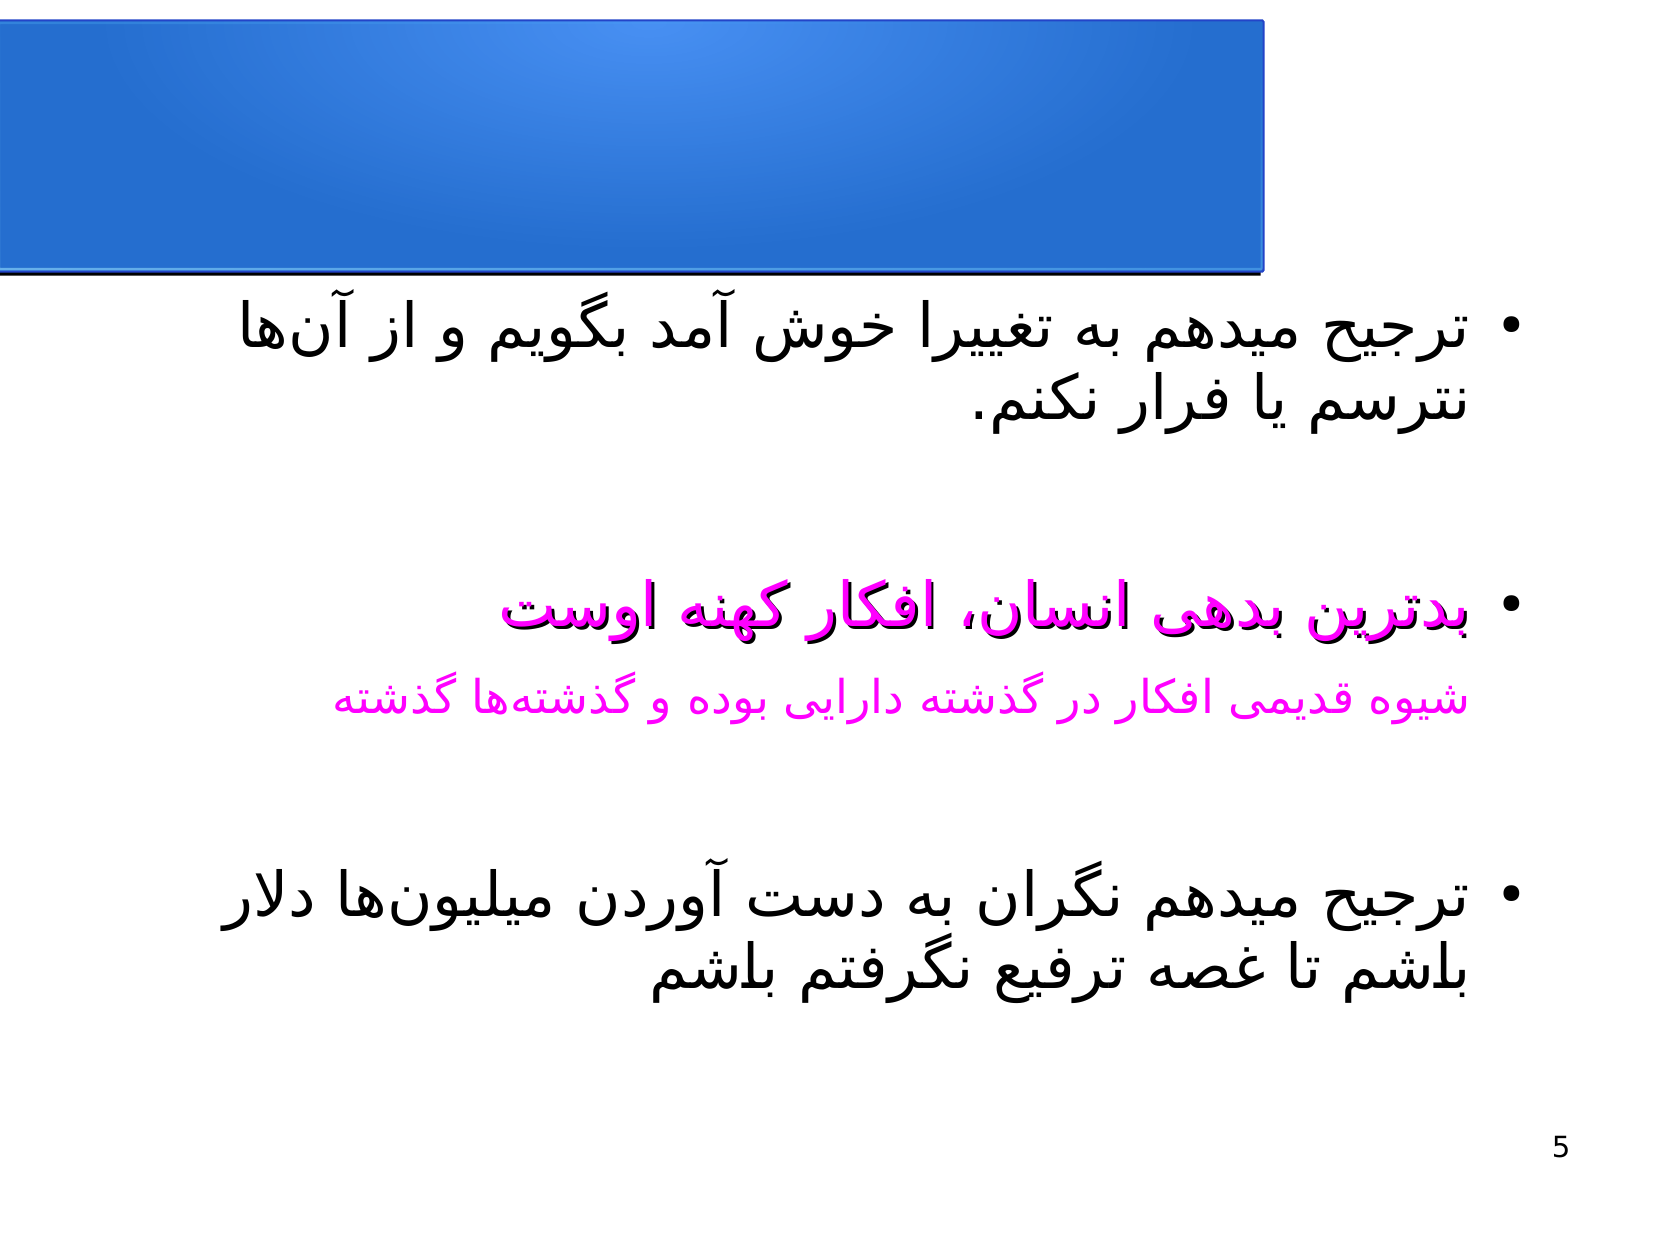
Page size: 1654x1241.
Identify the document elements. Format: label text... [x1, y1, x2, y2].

list ترجیح میدهم به تغییرا خوش آمد بگویم و از آن‌ها نترسم یا فرار نکنم. بدترین بدهی انسان، افکار کهنه اوست شیوه قدیمی افکار در گذشته دارایی بوده و گذشته‌ها گذشته ترجیح میدهم نگران به دست آوردن میلیون‌ها دلار باشم تا غصه ترفیع نگرفتم باشم [82, 290, 1538, 1010]
